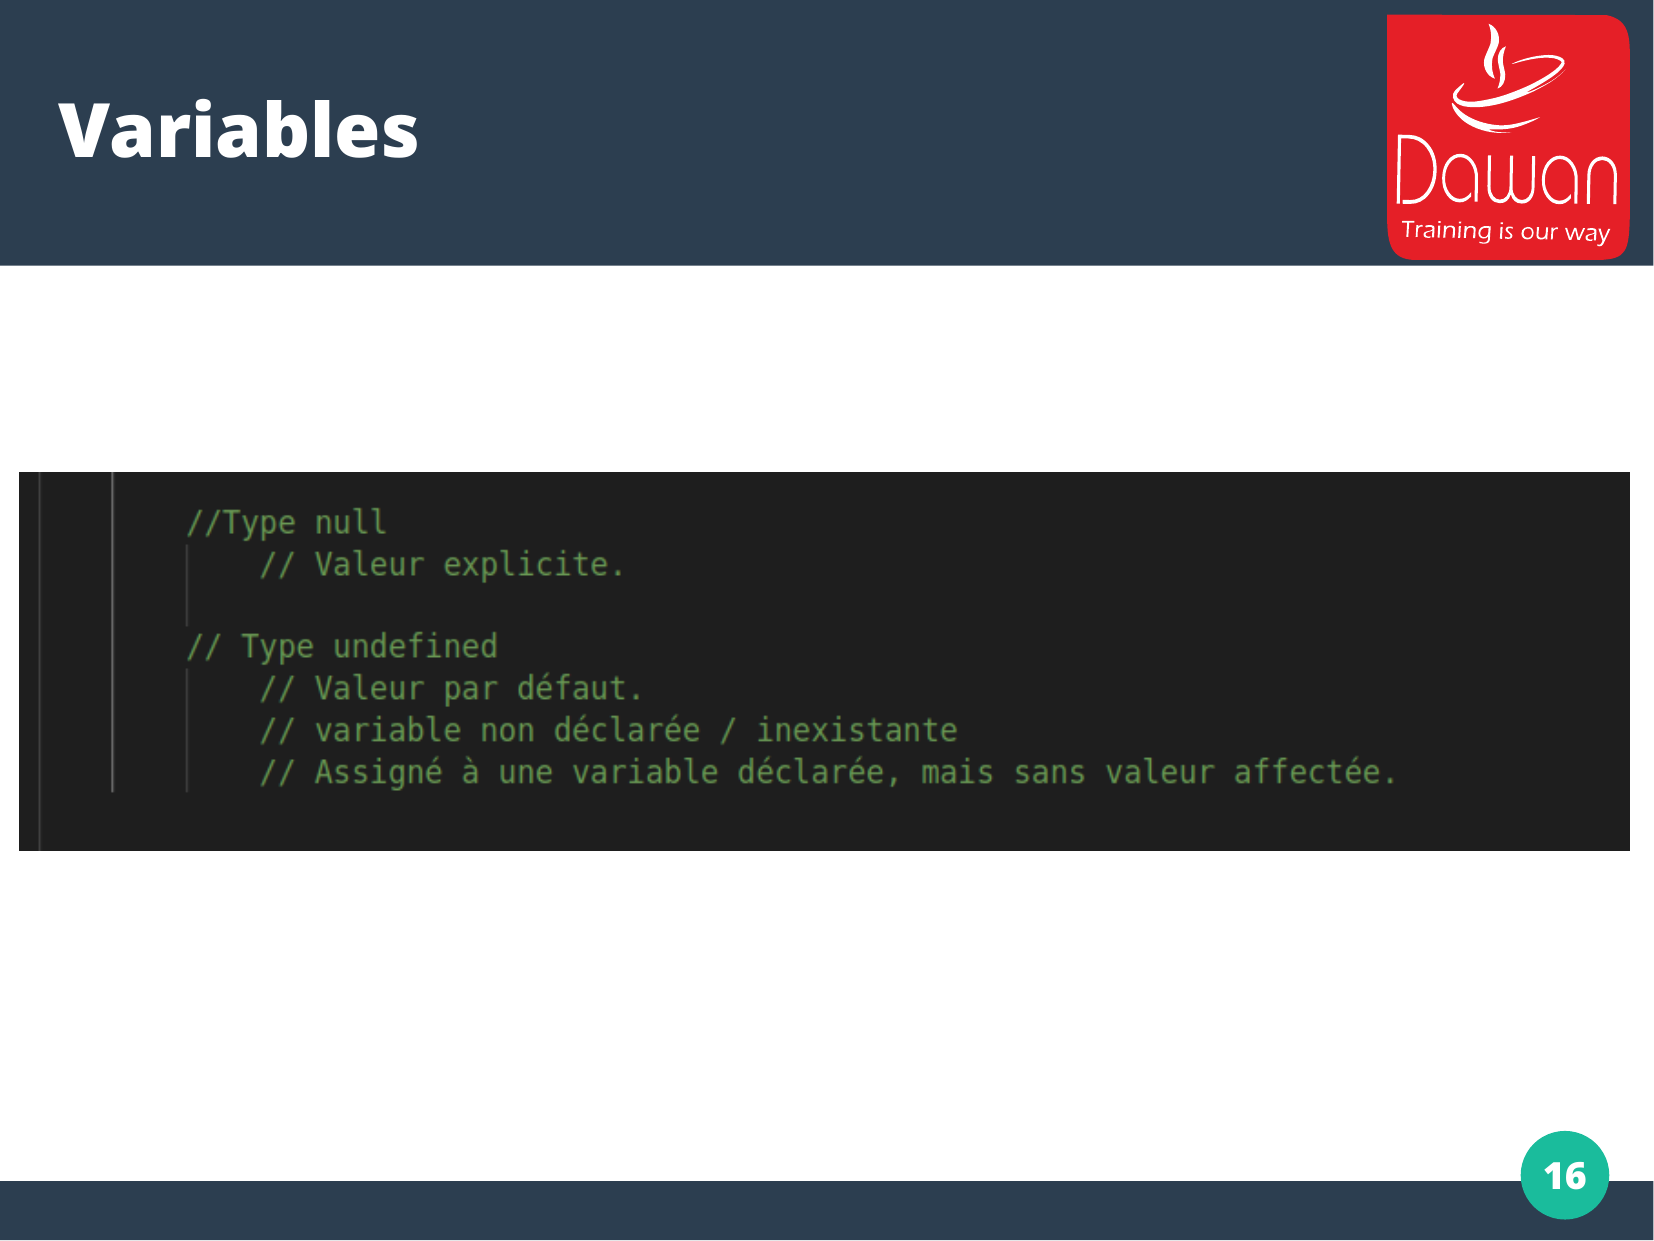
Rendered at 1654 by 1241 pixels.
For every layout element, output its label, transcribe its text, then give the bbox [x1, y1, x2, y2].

picture [19, 472, 1630, 851]
picture [1387, 14, 1630, 260]
title Variables [59, 49, 1387, 207]
